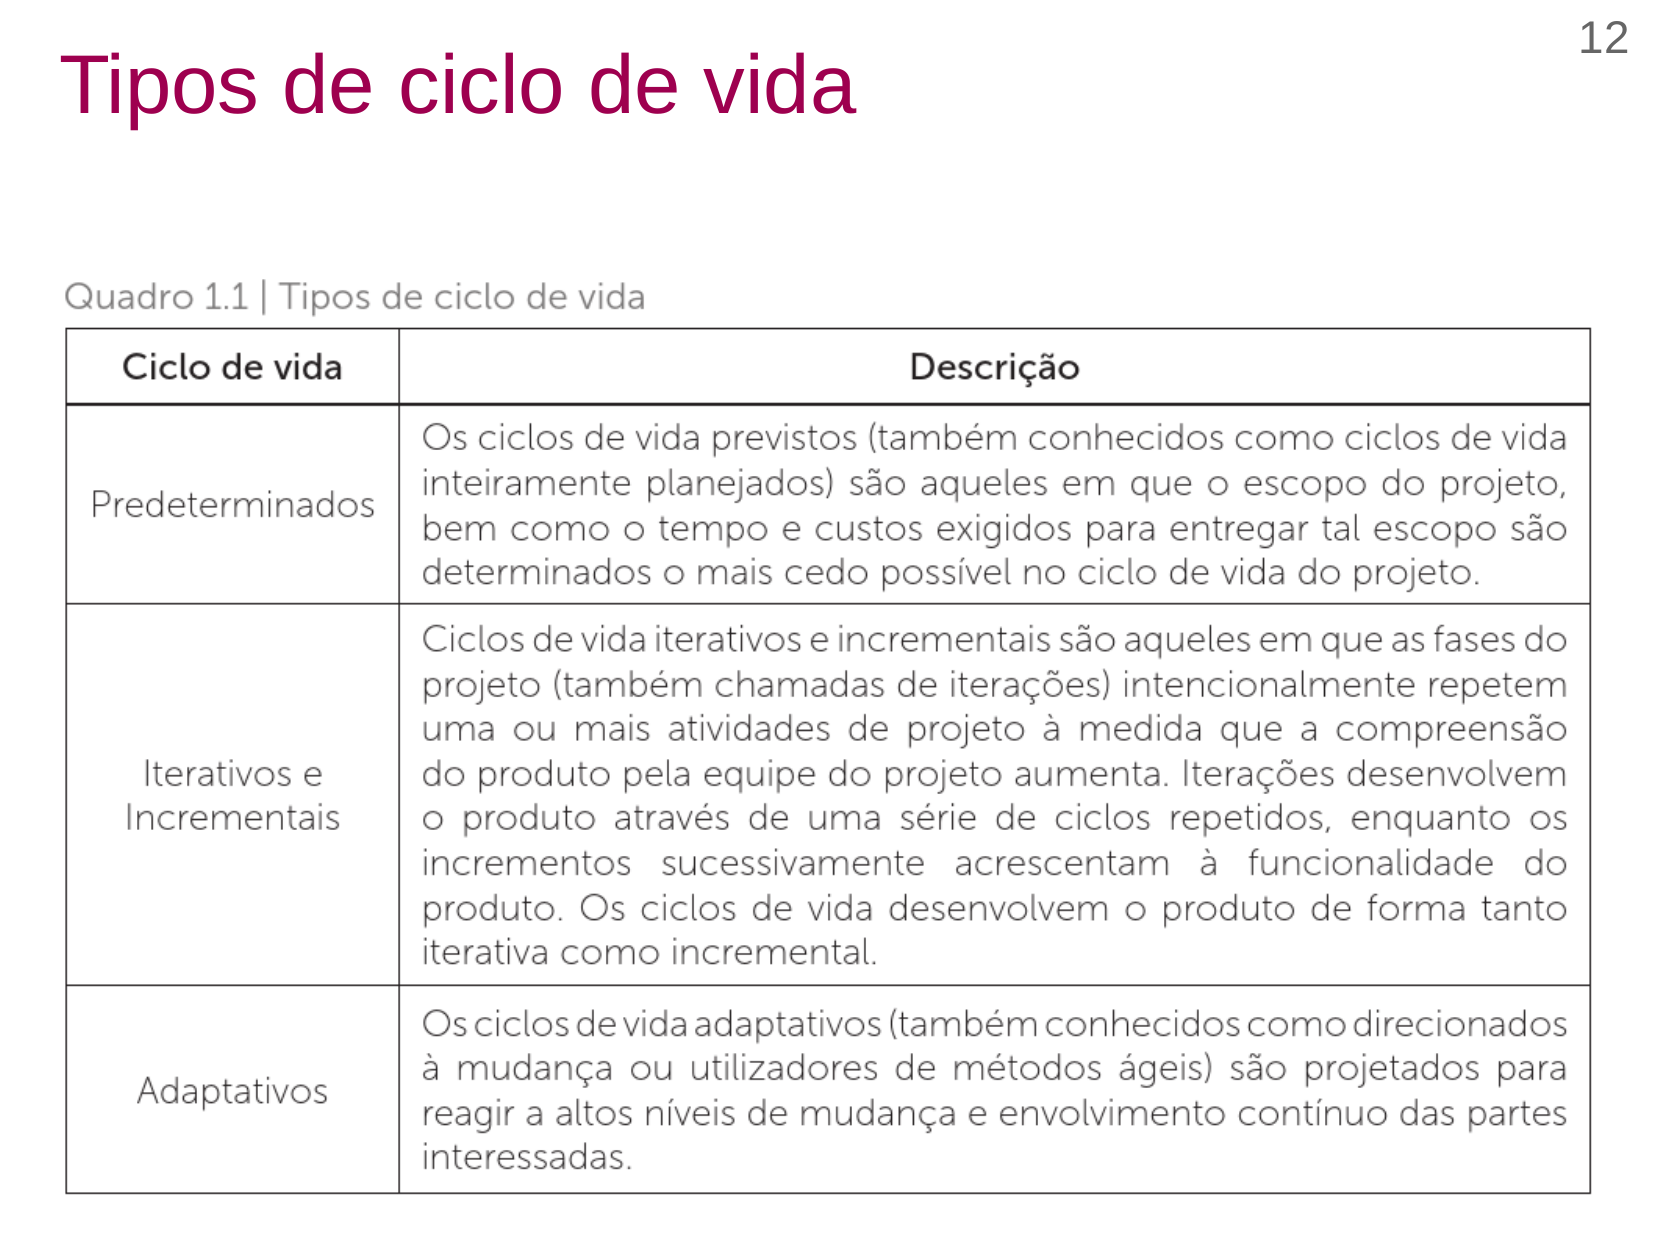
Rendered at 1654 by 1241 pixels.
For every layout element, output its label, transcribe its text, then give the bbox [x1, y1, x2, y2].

picture [61, 278, 1596, 1199]
title Tipos de ciclo de vida [59, 29, 1595, 148]
